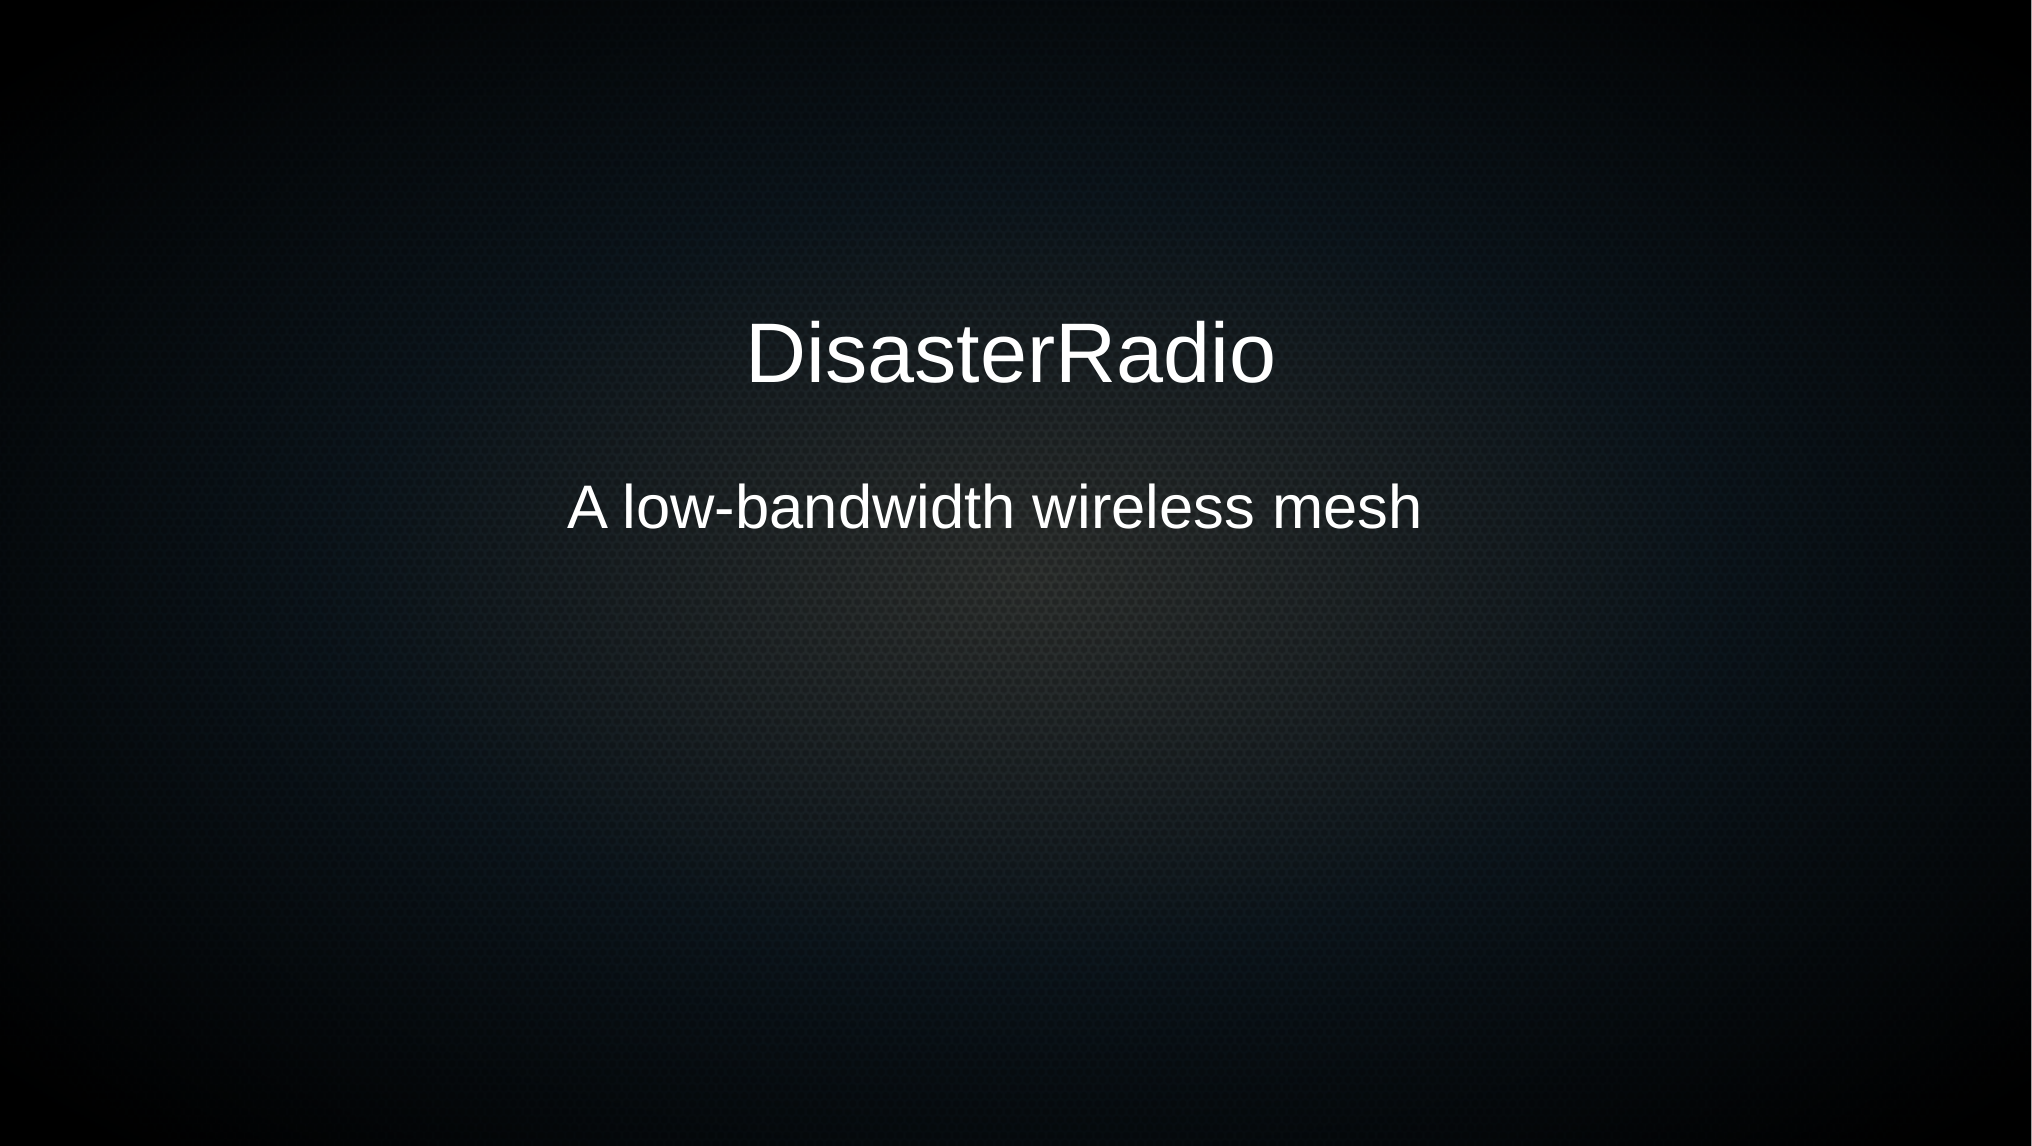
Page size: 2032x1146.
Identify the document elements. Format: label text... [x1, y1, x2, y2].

title DisasterRadio [96, 257, 1926, 449]
picture [0, 0, 2032, 1146]
list A low-bandwidth wireless mesh [101, 472, 1890, 933]
